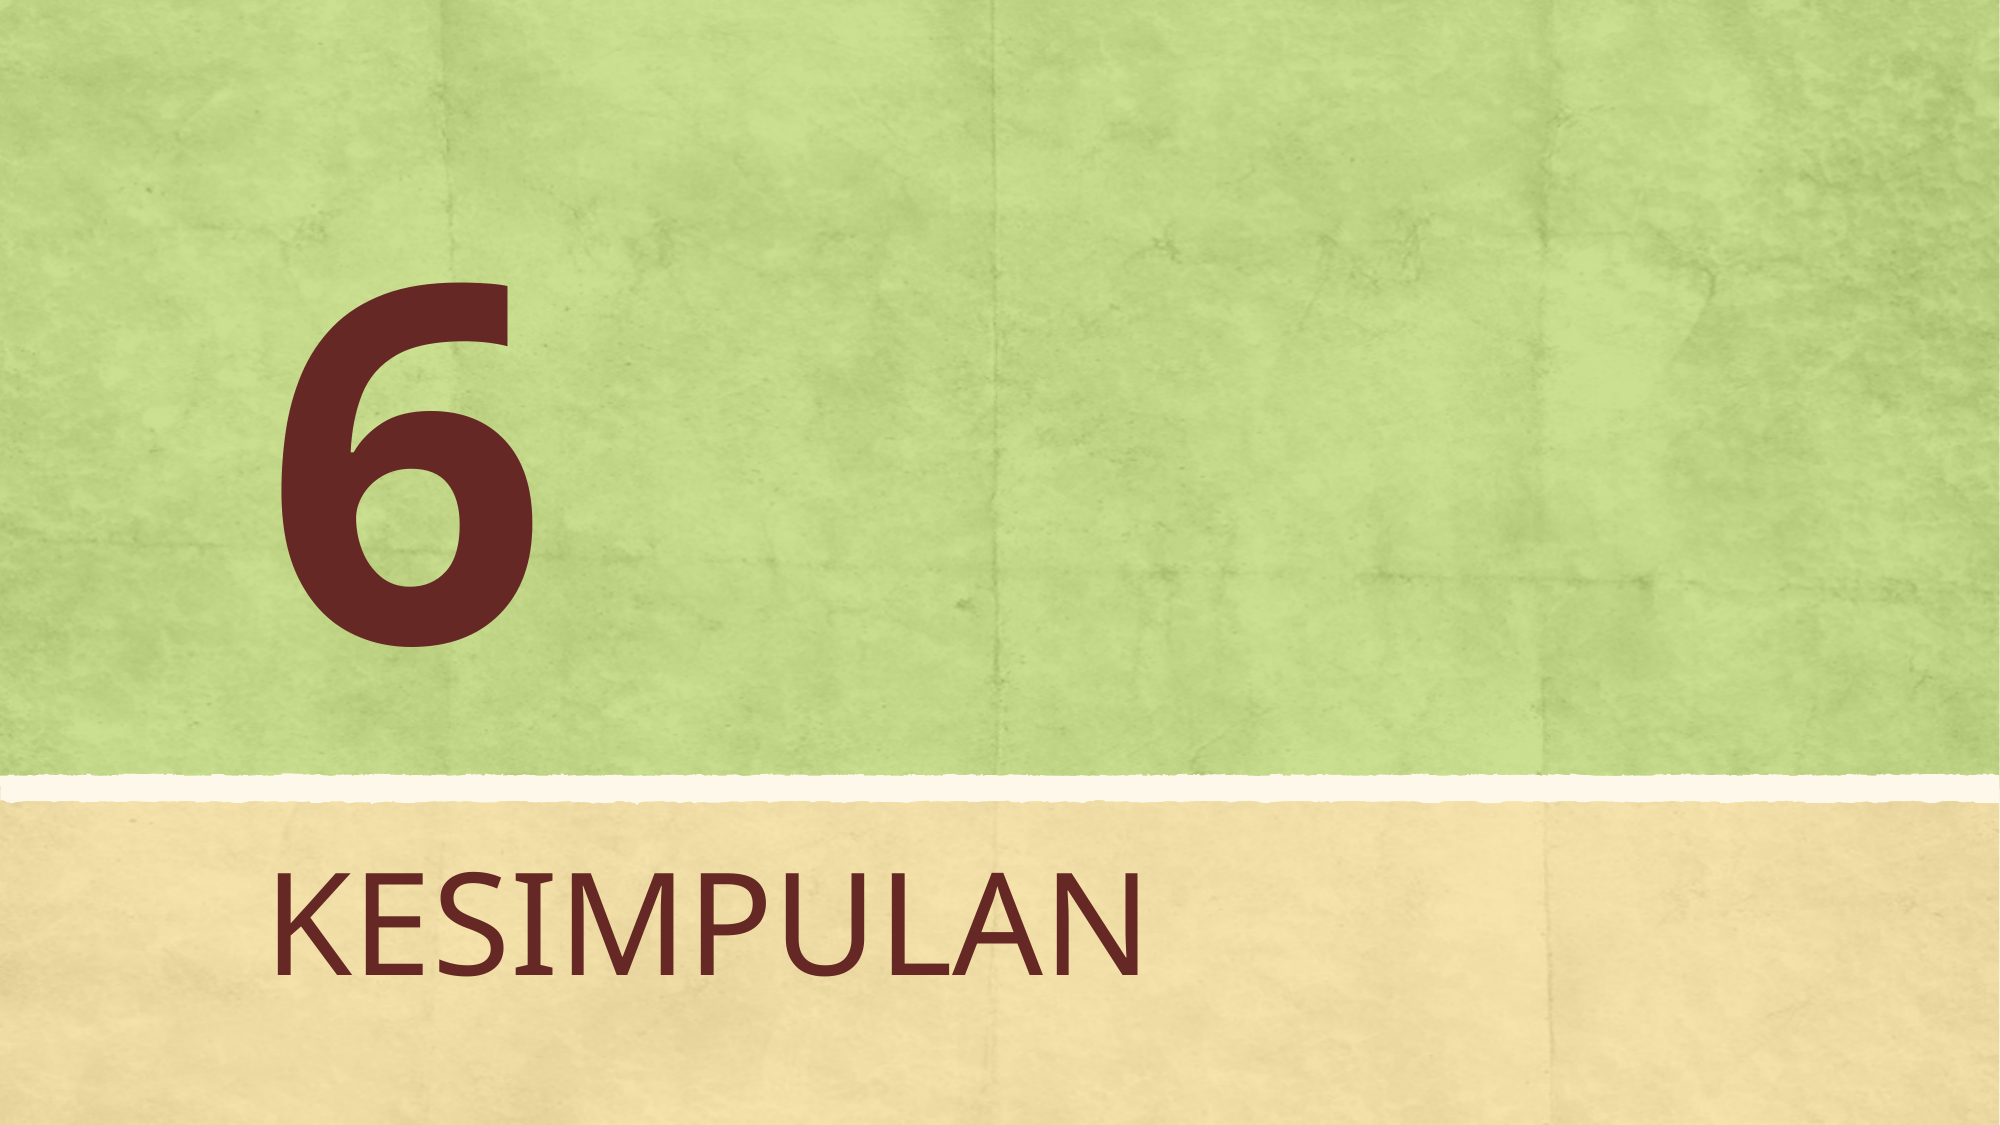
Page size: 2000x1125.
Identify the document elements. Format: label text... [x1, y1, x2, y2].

picture [0, 801, 2000, 1125]
title 6 [249, 312, 1750, 750]
list KESIMPULAN [249, 825, 1600, 1013]
